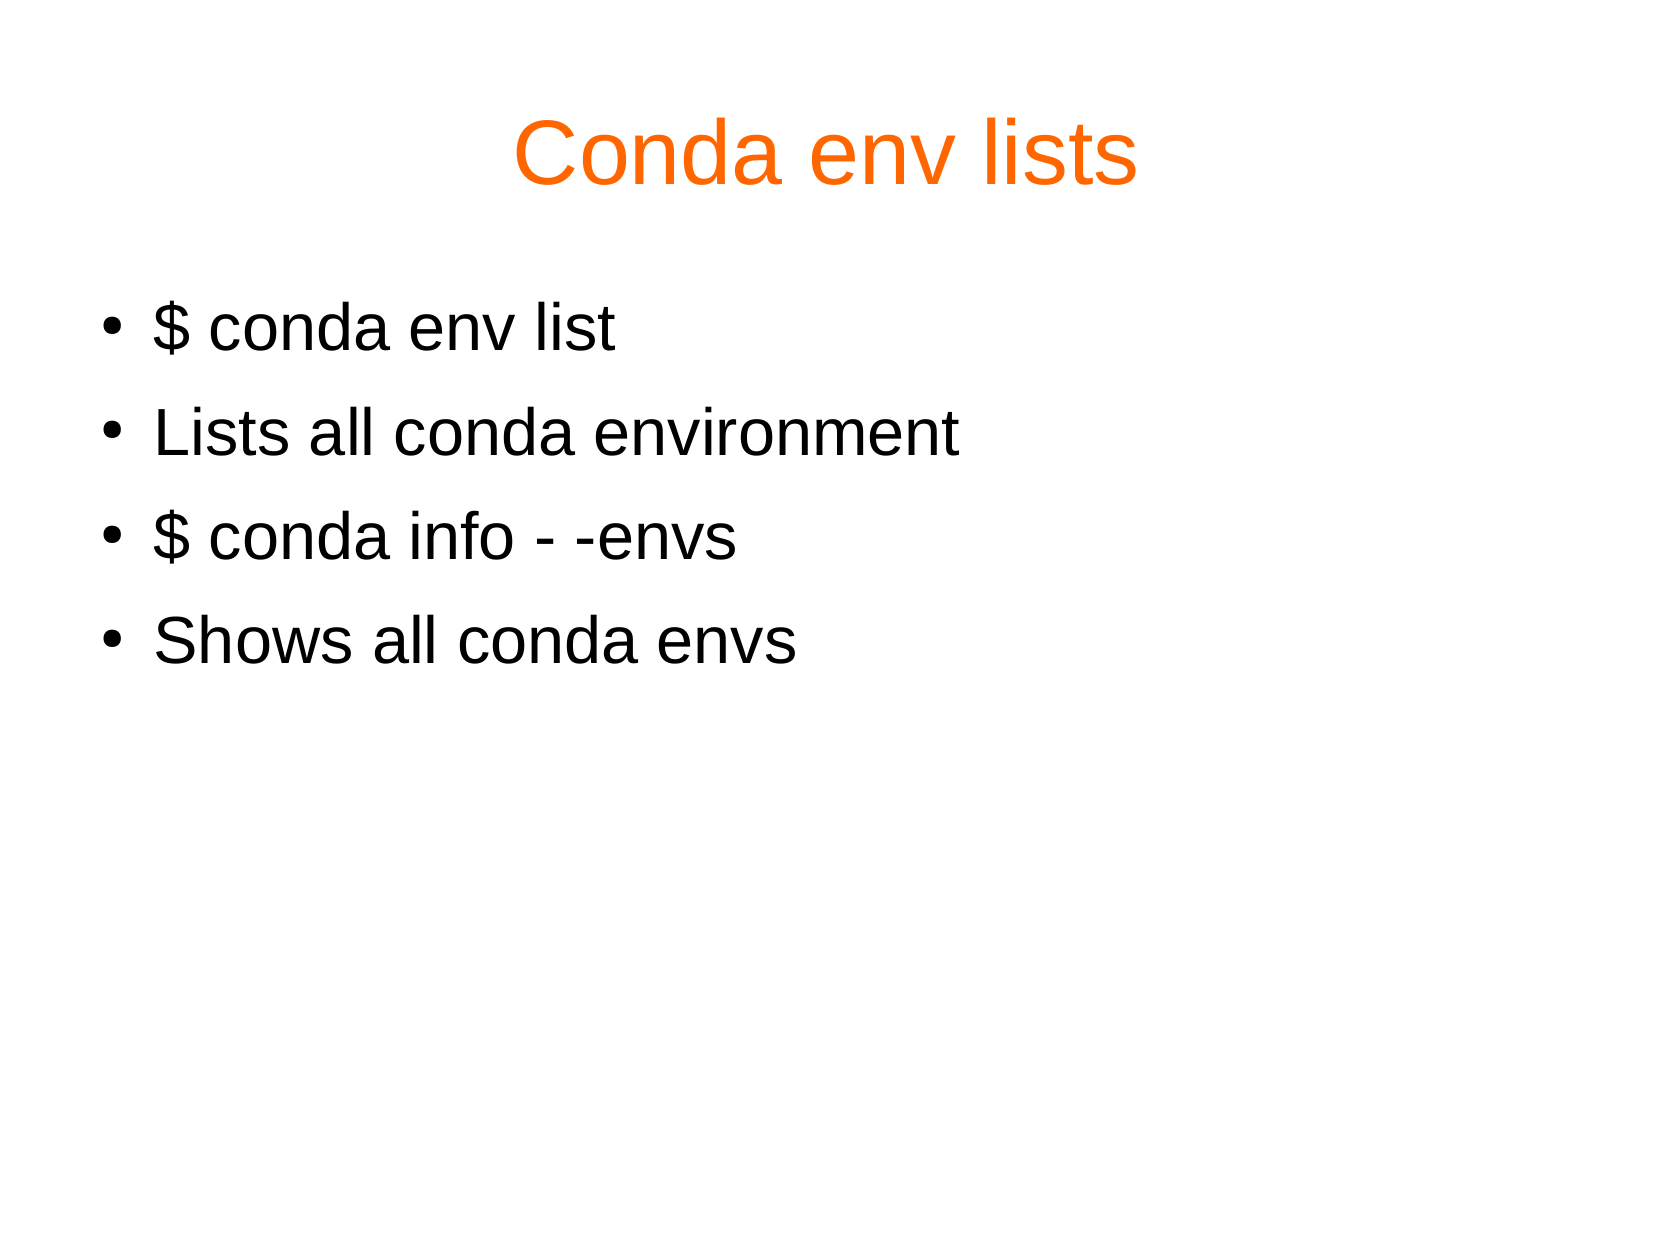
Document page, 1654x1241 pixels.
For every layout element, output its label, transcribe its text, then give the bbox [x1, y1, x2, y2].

list $ conda env list Lists all conda environment $ conda info - -envs Shows all conda envs [82, 290, 1571, 1010]
title Conda env lists [82, 49, 1571, 257]
